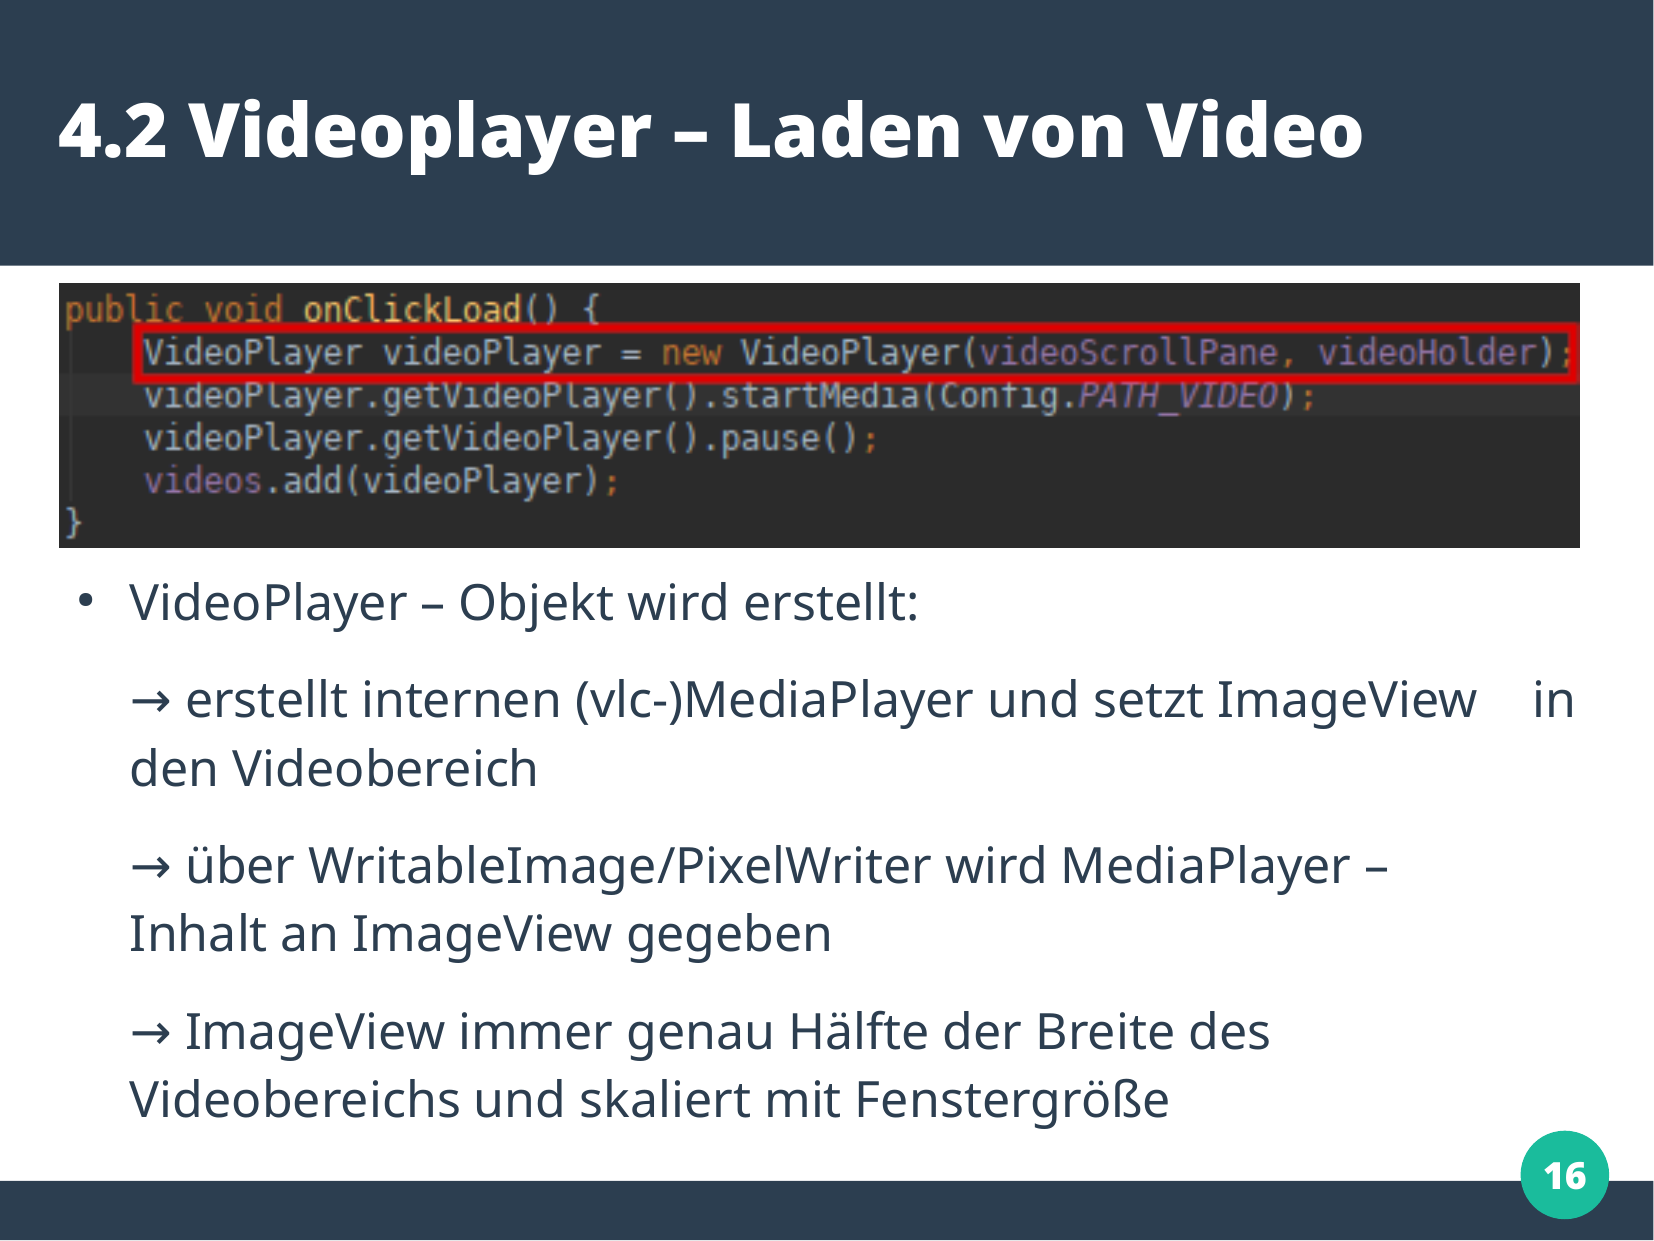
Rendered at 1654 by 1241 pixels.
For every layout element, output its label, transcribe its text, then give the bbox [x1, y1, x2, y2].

title 4.2 Videoplayer – Laden von Video [58, 49, 1595, 207]
list VideoPlayer – Objekt wird erstellt: → erstellt internen (vlc-)MediaPlayer und setzt ImageView in den Videobereich → über WritableImage/PixelWriter wird MediaPlayer – Inhalt an ImageView gegeben → ImageView immer genau Hälfte der Breite des Videobereichs und skaliert mit Fenstergröße [59, 566, 1595, 1170]
picture [59, 283, 1580, 548]
